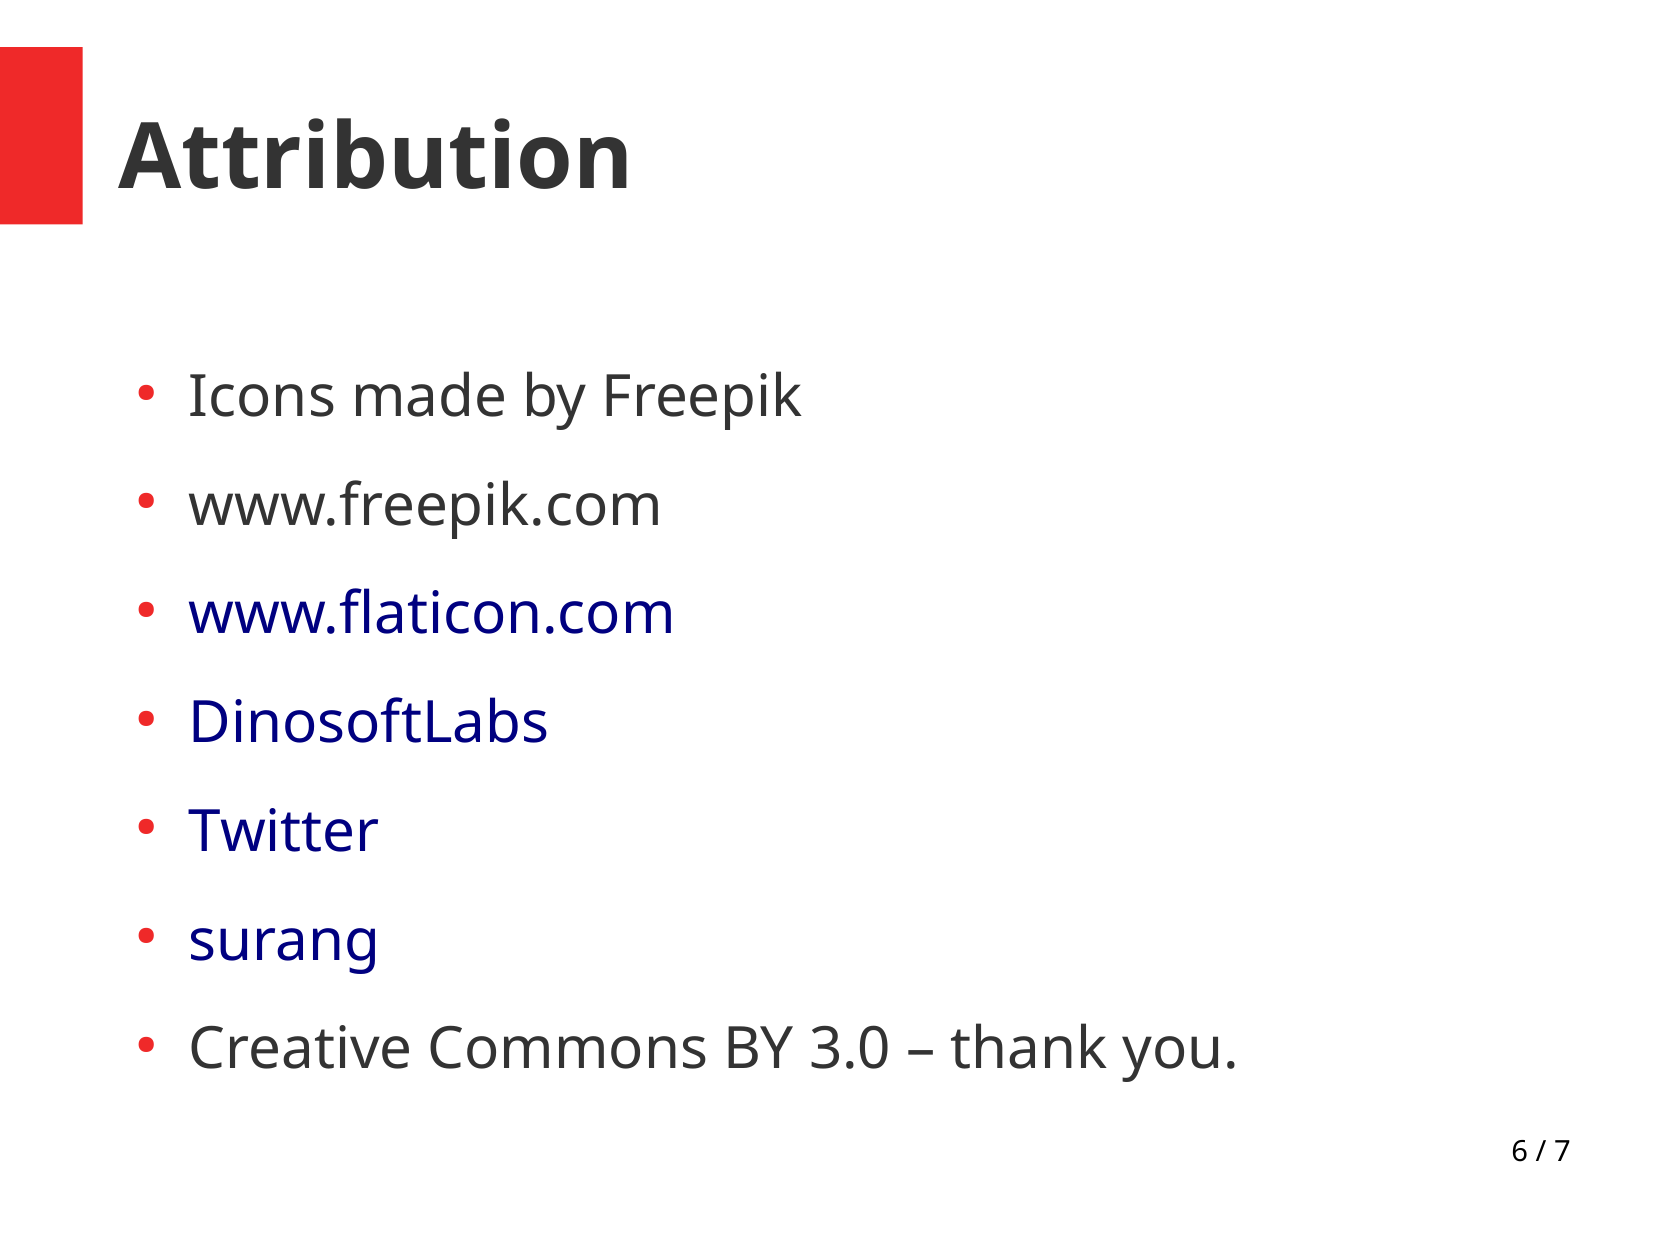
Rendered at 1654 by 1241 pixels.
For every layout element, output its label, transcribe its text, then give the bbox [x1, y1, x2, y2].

list Icons made by Freepik www.freepik.com www.flaticon.com DinosoftLabs Twitter surang Creative Commons BY 3.0 – thank you. [118, 354, 1536, 1074]
title Attribution [118, 49, 1571, 257]
